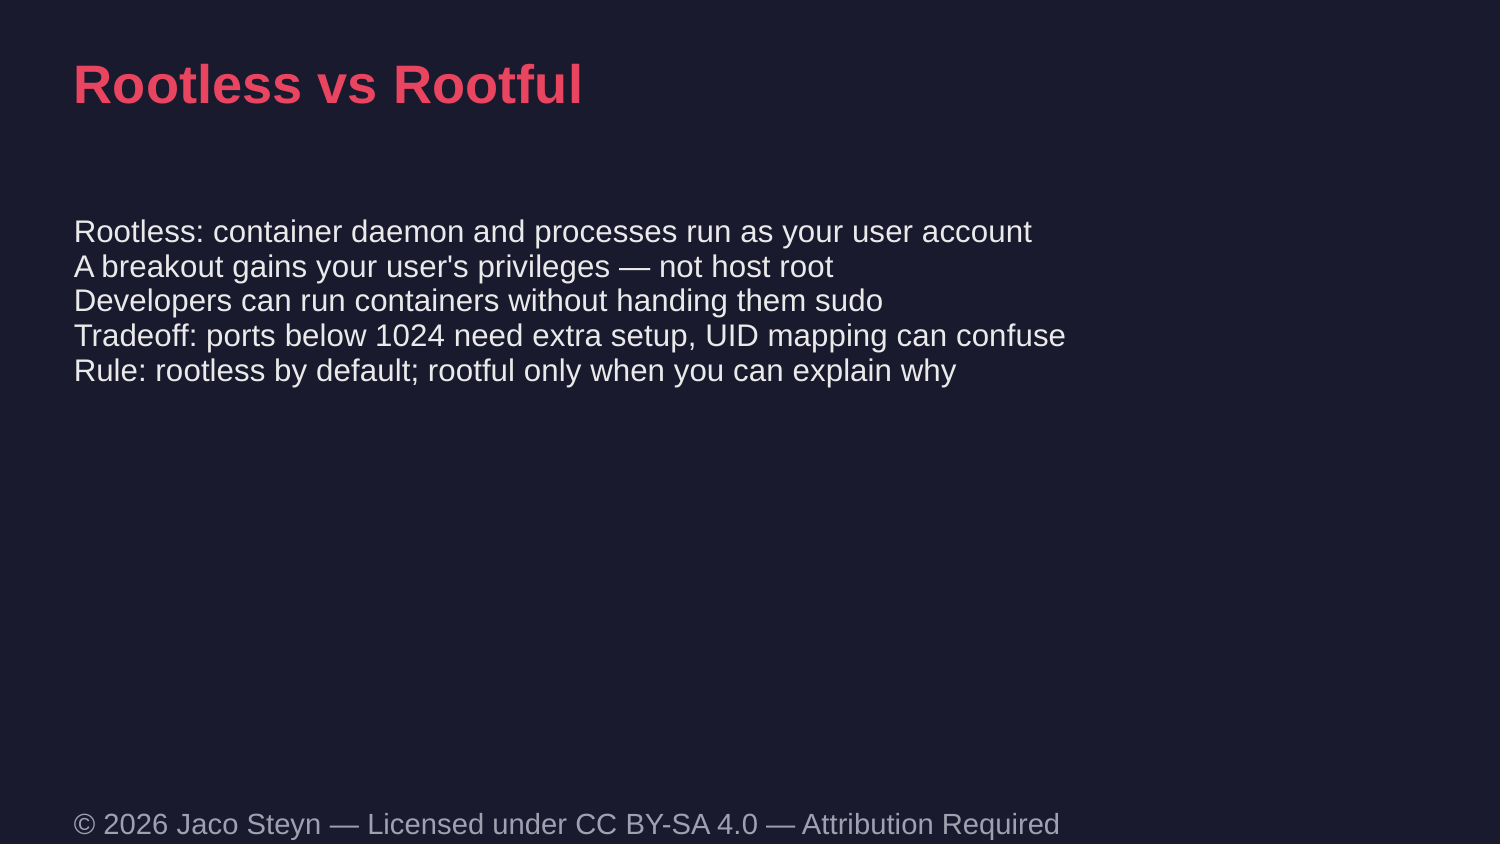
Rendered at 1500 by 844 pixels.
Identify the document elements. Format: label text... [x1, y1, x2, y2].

text_box Rootless: container daemon and processes run as your user account A breakout gains your user's privileges — not host root Developers can run containers without handing them sudo Tradeoff: ports below 1024 need extra setup, UID mapping can confuse Rule: rootless by default; rootful only when you can explain why [59, 206, 1441, 798]
title Rootless vs Rootful [59, 47, 1441, 166]
text_box © 2026 Jaco Steyn — Licensed under CC BY-SA 4.0 — Attribution Required [59, 800, 1441, 836]
